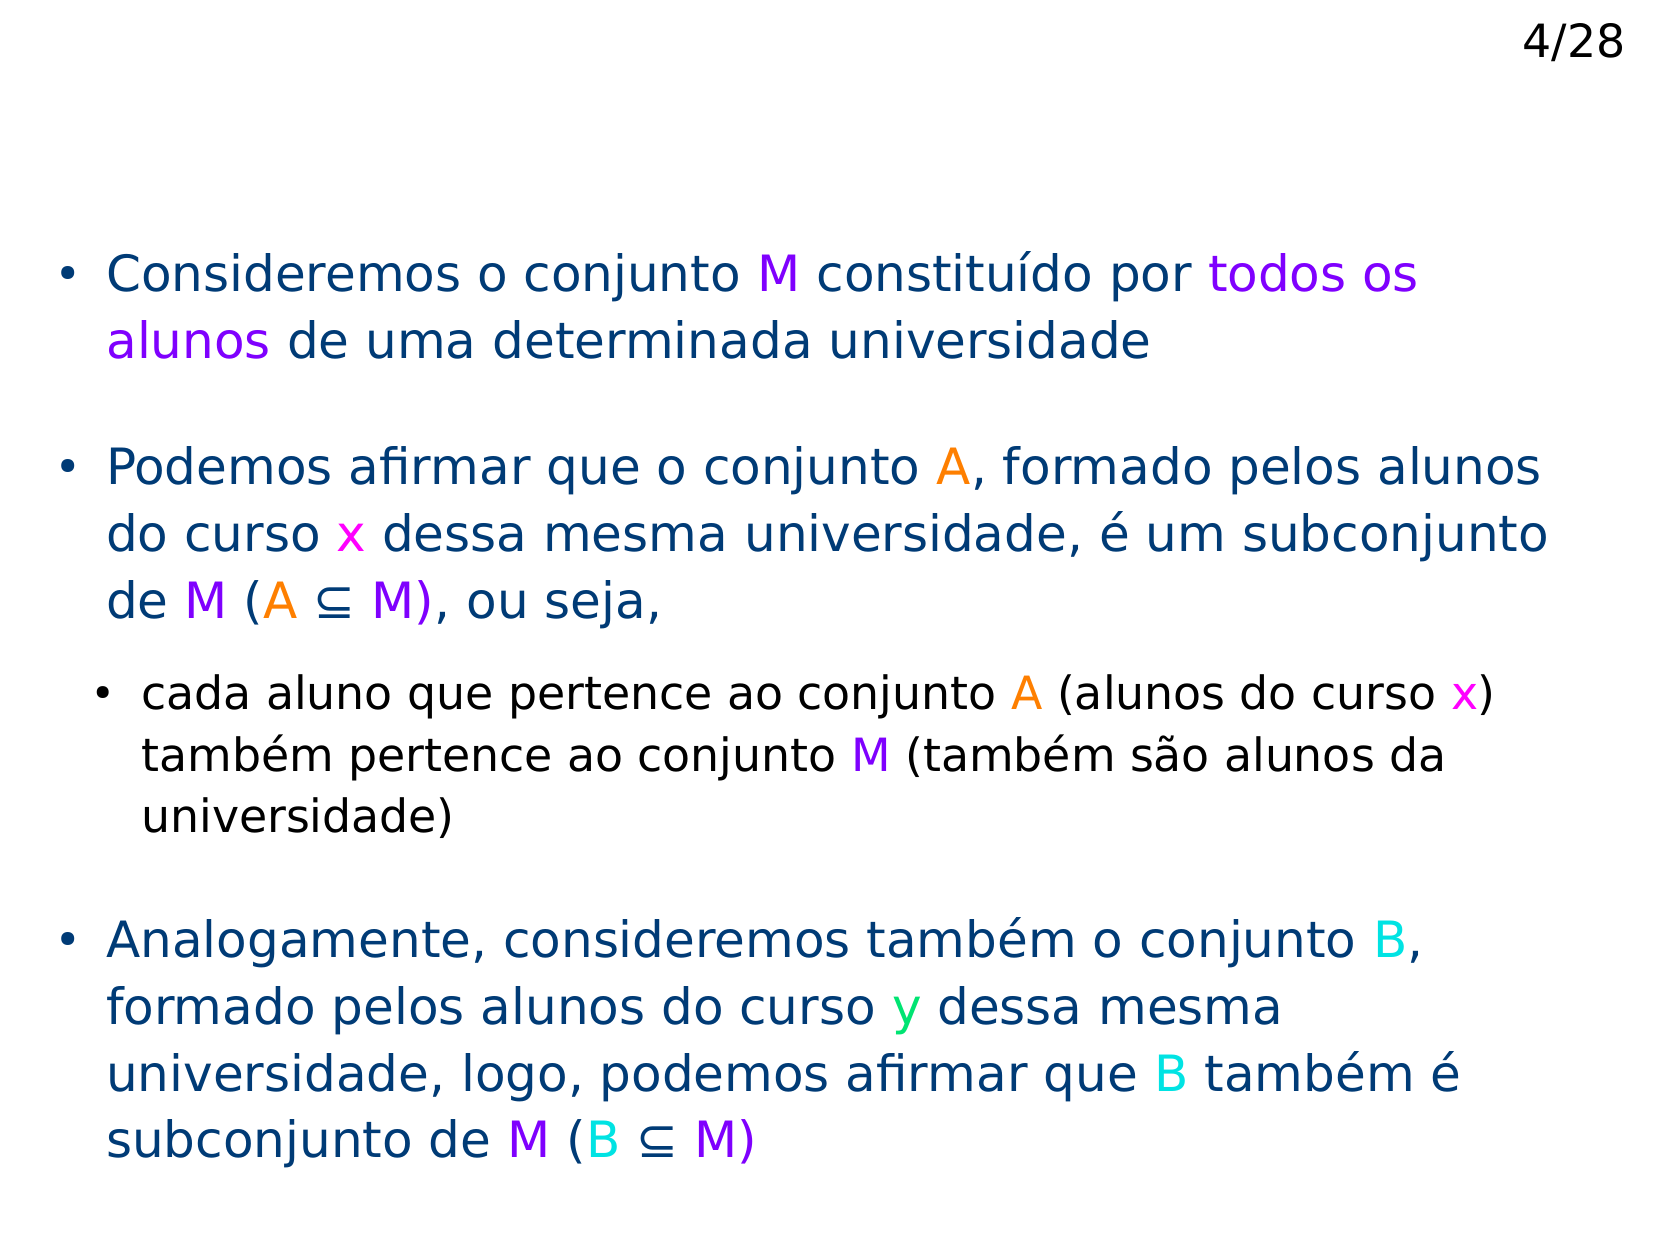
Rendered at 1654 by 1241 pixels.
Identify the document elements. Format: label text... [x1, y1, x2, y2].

list Consideremos o conjunto M constituído por todos os alunos de uma determinada universidade Podemos afirmar que o conjunto A, formado pelos alunos do curso x dessa mesma universidade, é um subconjunto de M (A ⊆ M), ou seja, cada aluno que pertence ao conjunto A (alunos do curso x) também pertence ao conjunto M (também são alunos da universidade) Analogamente, consideremos também o conjunto B, formado pelos alunos do curso y dessa mesma universidade, logo, podemos afirmar que B também é subconjunto de M (B ⊆ M) [59, 236, 1595, 1211]
